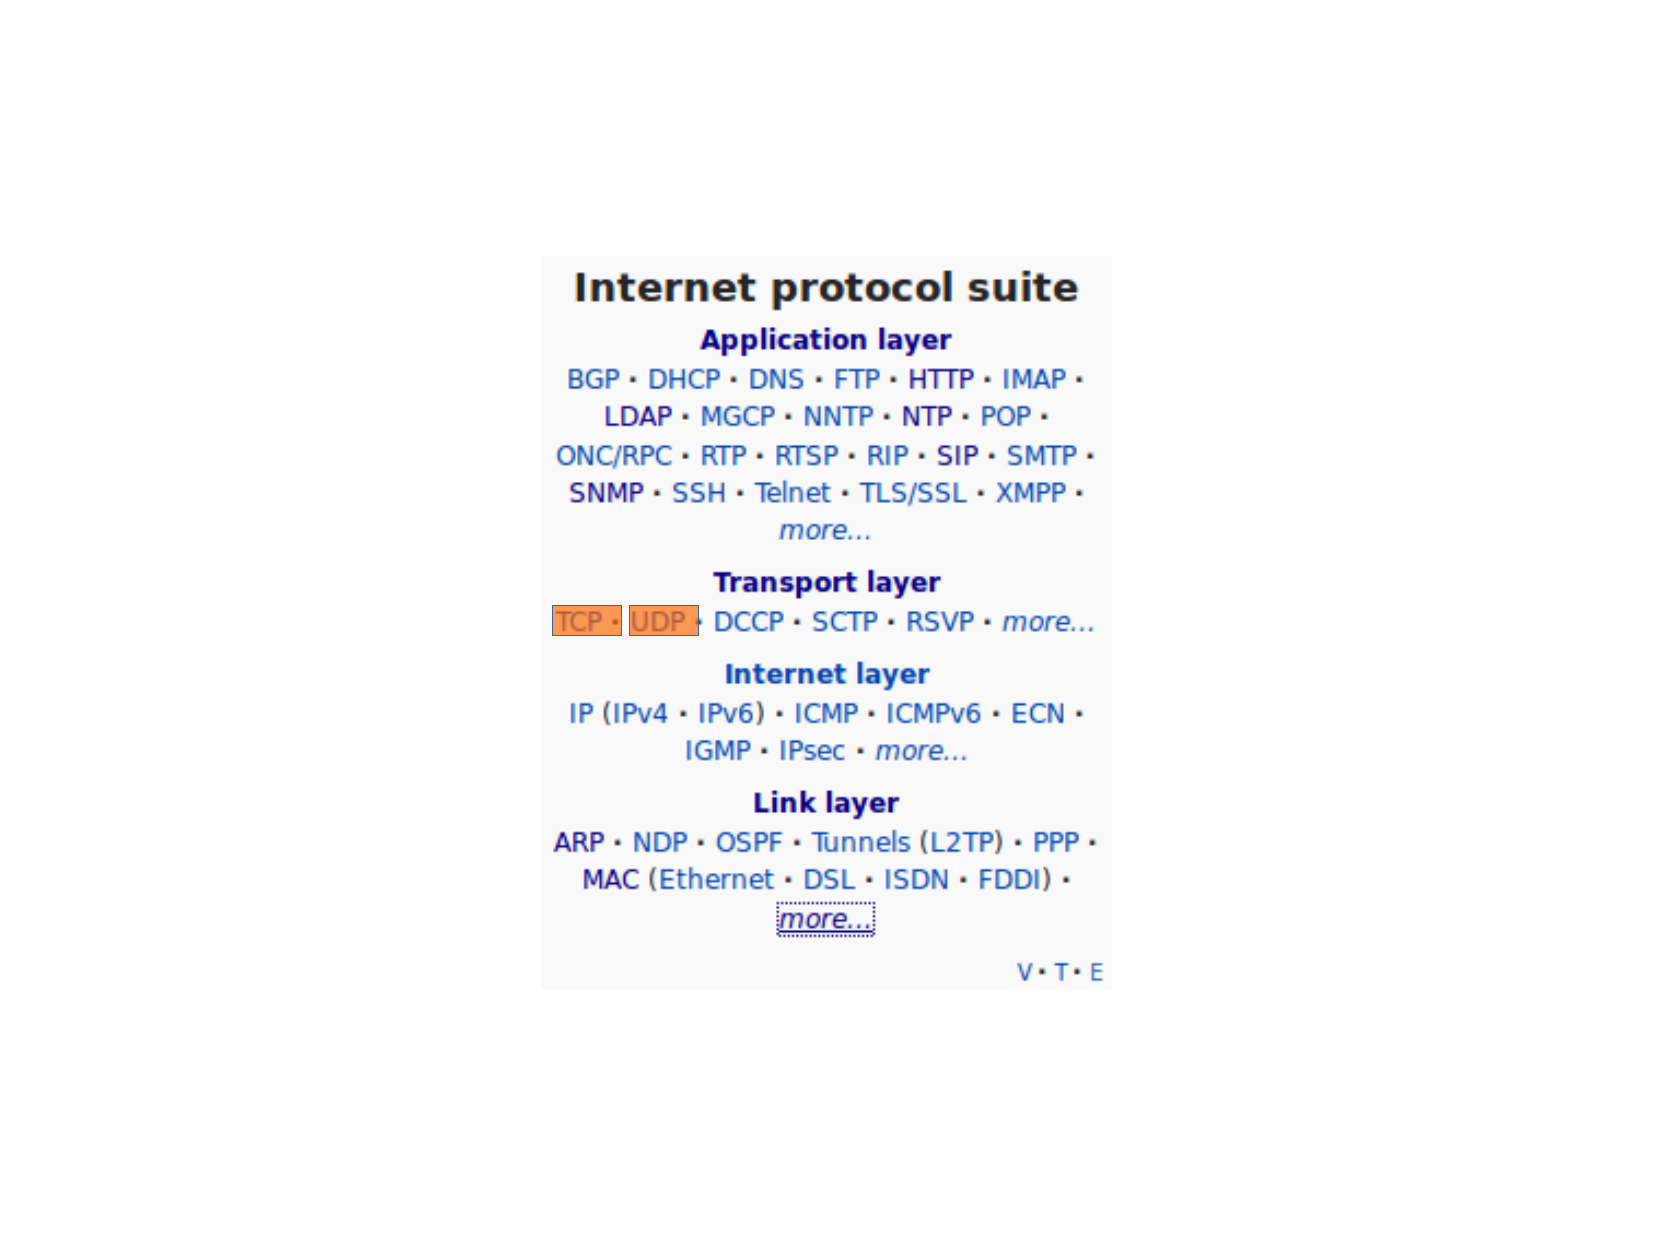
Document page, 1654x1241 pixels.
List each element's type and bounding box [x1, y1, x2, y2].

text_box [629, 605, 699, 636]
text_box [552, 605, 622, 636]
picture [541, 256, 1112, 991]
